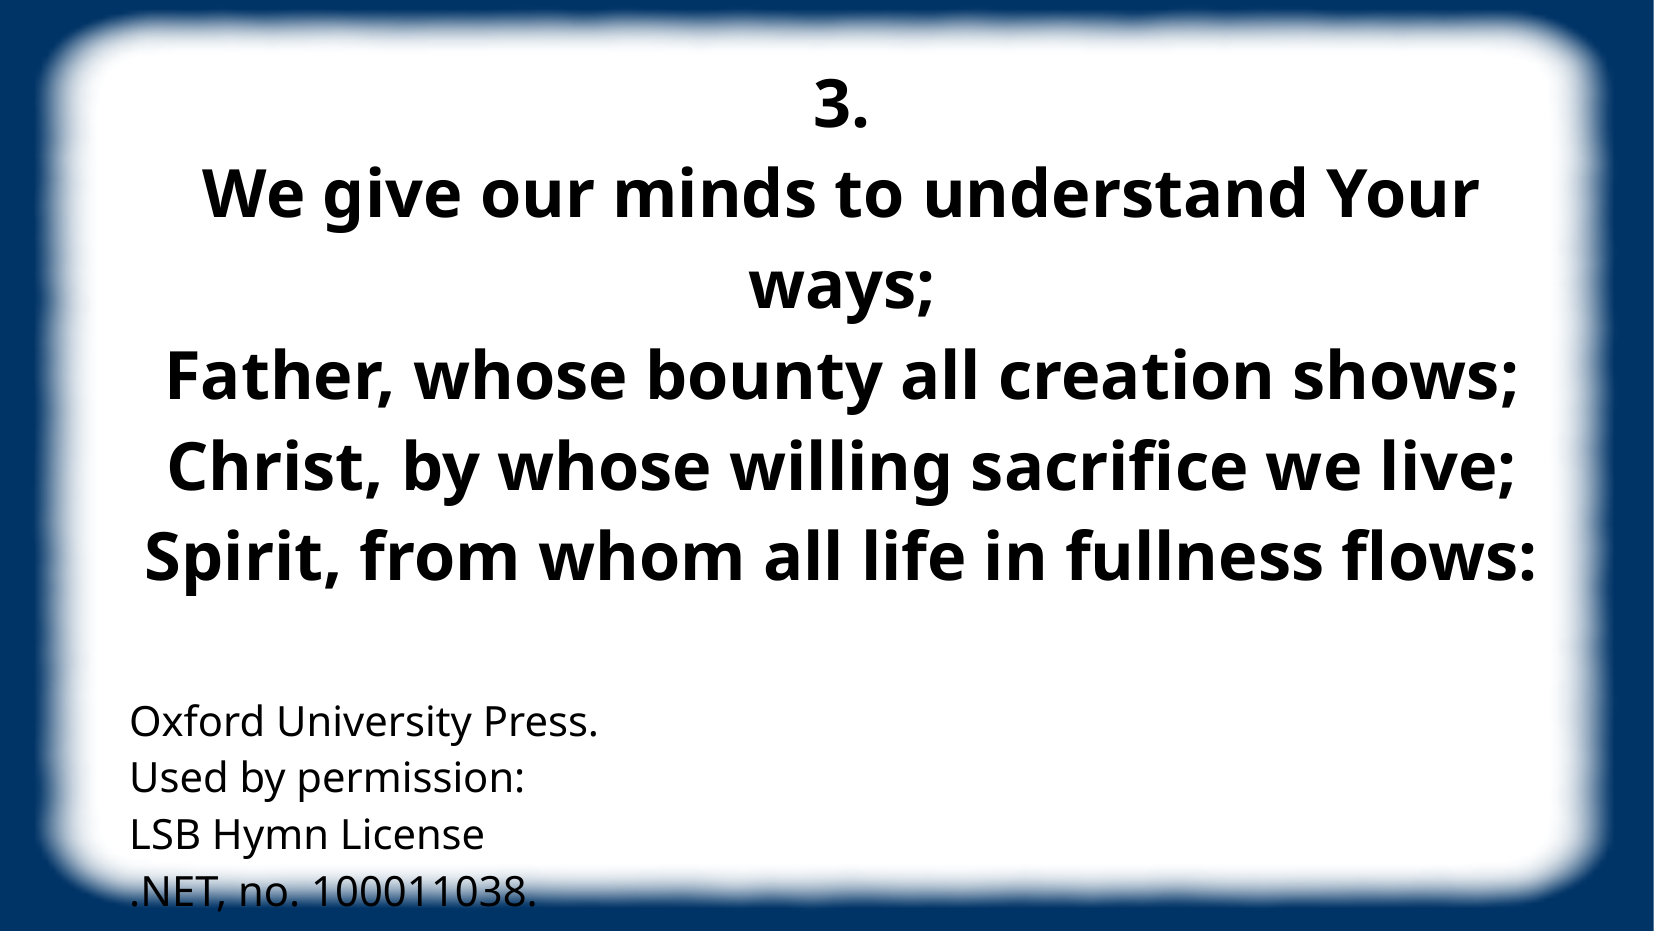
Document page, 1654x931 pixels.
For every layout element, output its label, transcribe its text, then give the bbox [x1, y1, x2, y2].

picture [0, 0, 1654, 931]
text_box 3. We give our minds to understand Your ways; Father, whose bounty all creation shows; Christ, by whose willing sacrifice we live; Spirit, from whom all life in fullness flows: Oxford University Press. Used by permission: LSB Hymn License .NET, no. 100011038. [114, 48, 1570, 818]
